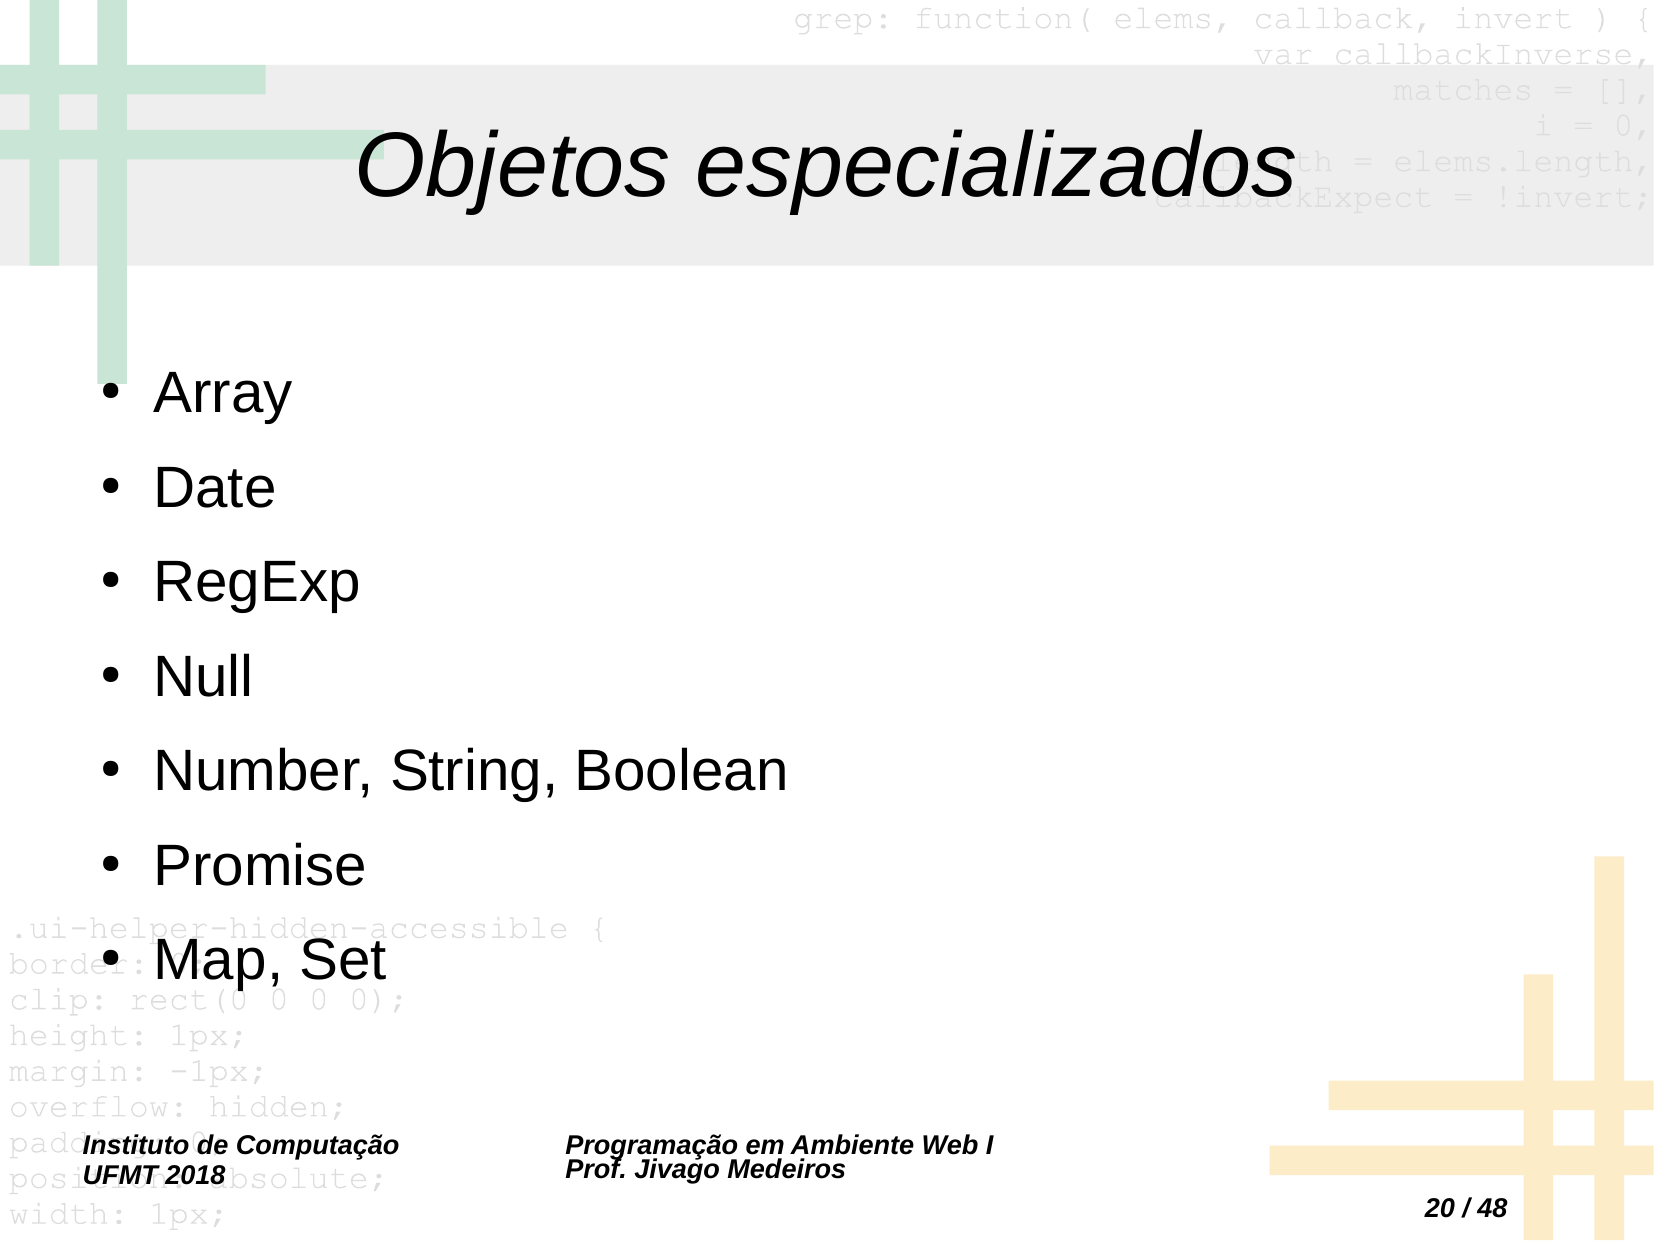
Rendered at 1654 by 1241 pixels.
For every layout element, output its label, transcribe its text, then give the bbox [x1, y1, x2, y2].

list Array Date RegExp Null Number, String, Boolean Promise Map, Set [82, 284, 1571, 1068]
title Objetos especializados [82, 61, 1571, 269]
